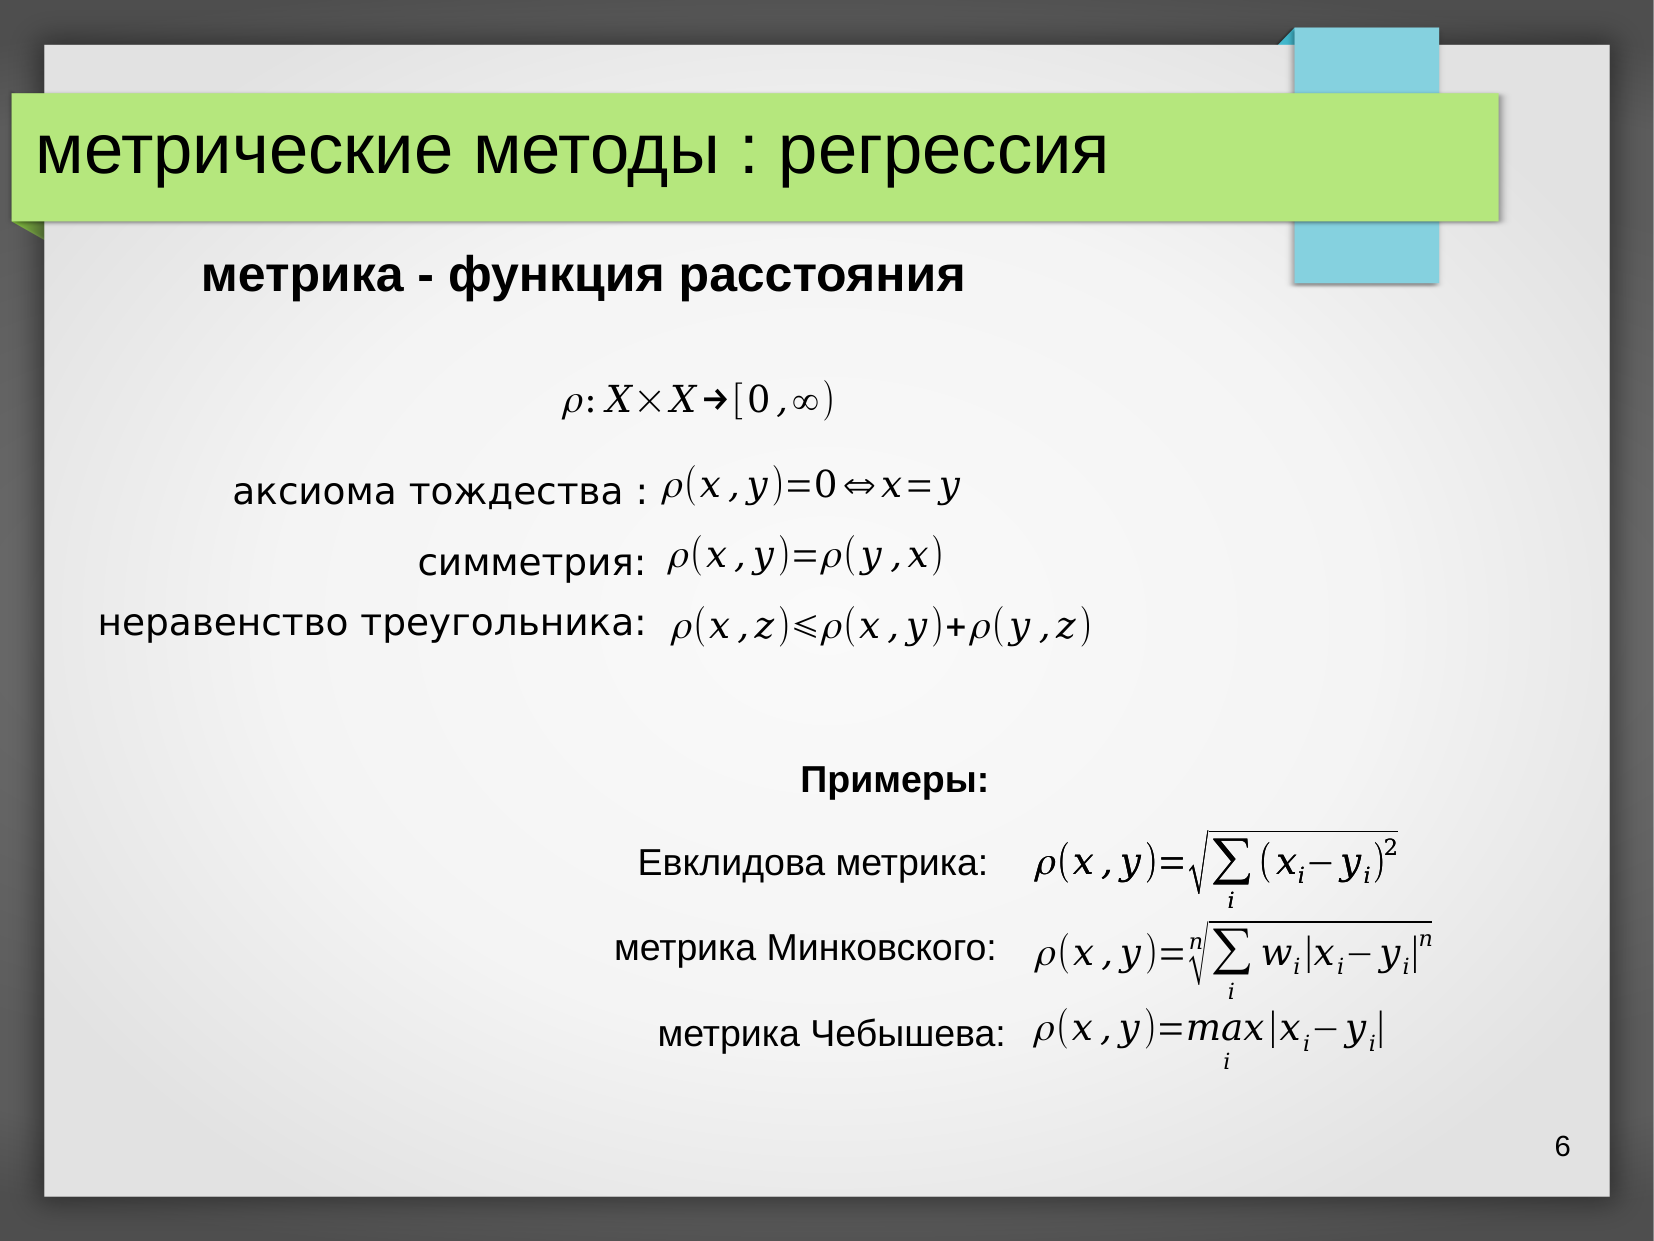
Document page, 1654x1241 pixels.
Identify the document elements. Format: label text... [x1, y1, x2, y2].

chart [673, 532, 950, 579]
picture [0, 0, 1654, 1241]
title метрические методы : регрессия [35, 108, 1170, 190]
text_box неравенство треугольника: [70, 593, 685, 664]
text_box симметрия: [402, 532, 673, 593]
text_box метрика Чебышева: [657, 995, 1027, 1071]
text_box метрика Минковского: [614, 910, 1016, 986]
chart [1026, 919, 1439, 1076]
chart [675, 463, 969, 510]
subtitle метрика - функция расстояния [200, 234, 1087, 314]
text_box аксиома тождества : [217, 462, 675, 523]
chart [1027, 829, 1405, 914]
text_box Примеры: [800, 755, 1179, 803]
chart [685, 604, 1099, 651]
chart [555, 377, 841, 424]
text_box Евклидова метрика: [637, 839, 1016, 886]
